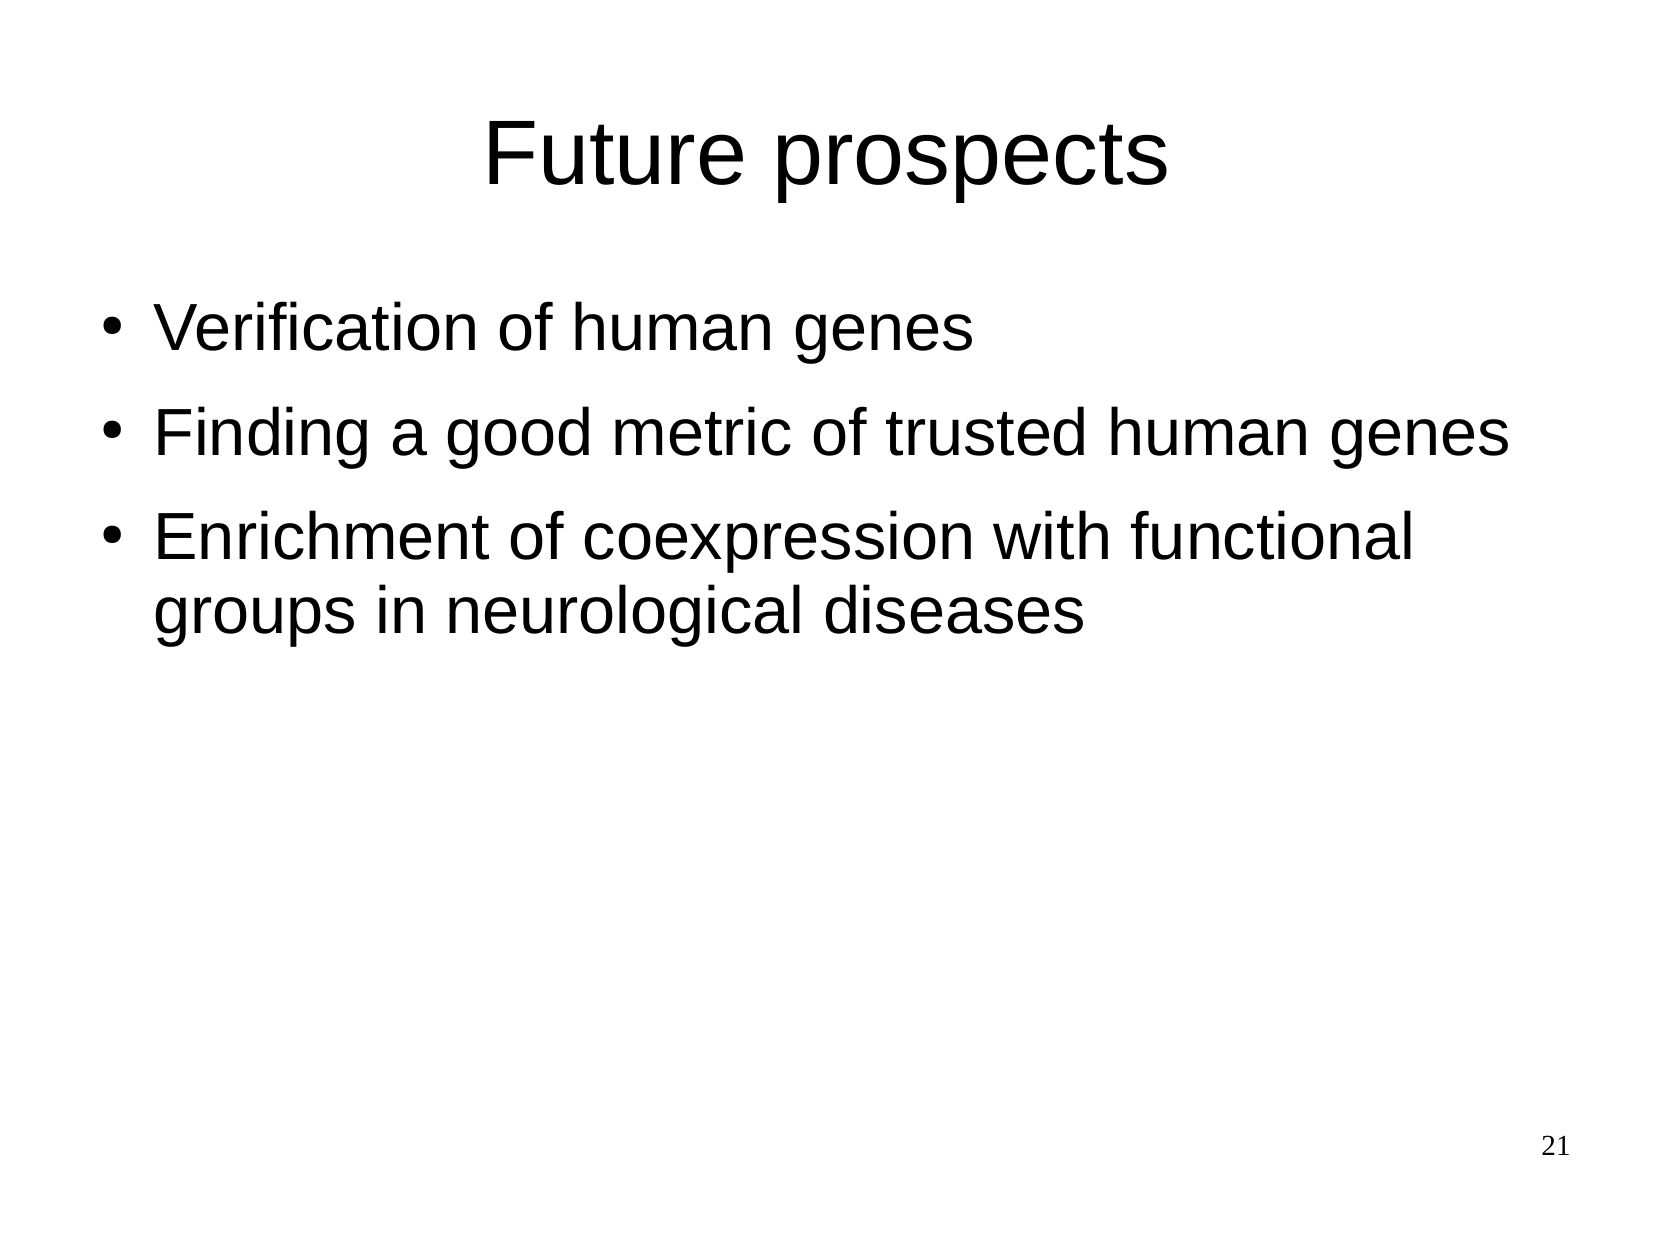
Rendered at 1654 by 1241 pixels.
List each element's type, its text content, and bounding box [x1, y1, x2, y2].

title Future prospects [82, 49, 1571, 257]
list Verification of human genes Finding a good metric of trusted human genes Enrichment of coexpression with functional groups in neurological diseases [82, 290, 1571, 1010]
